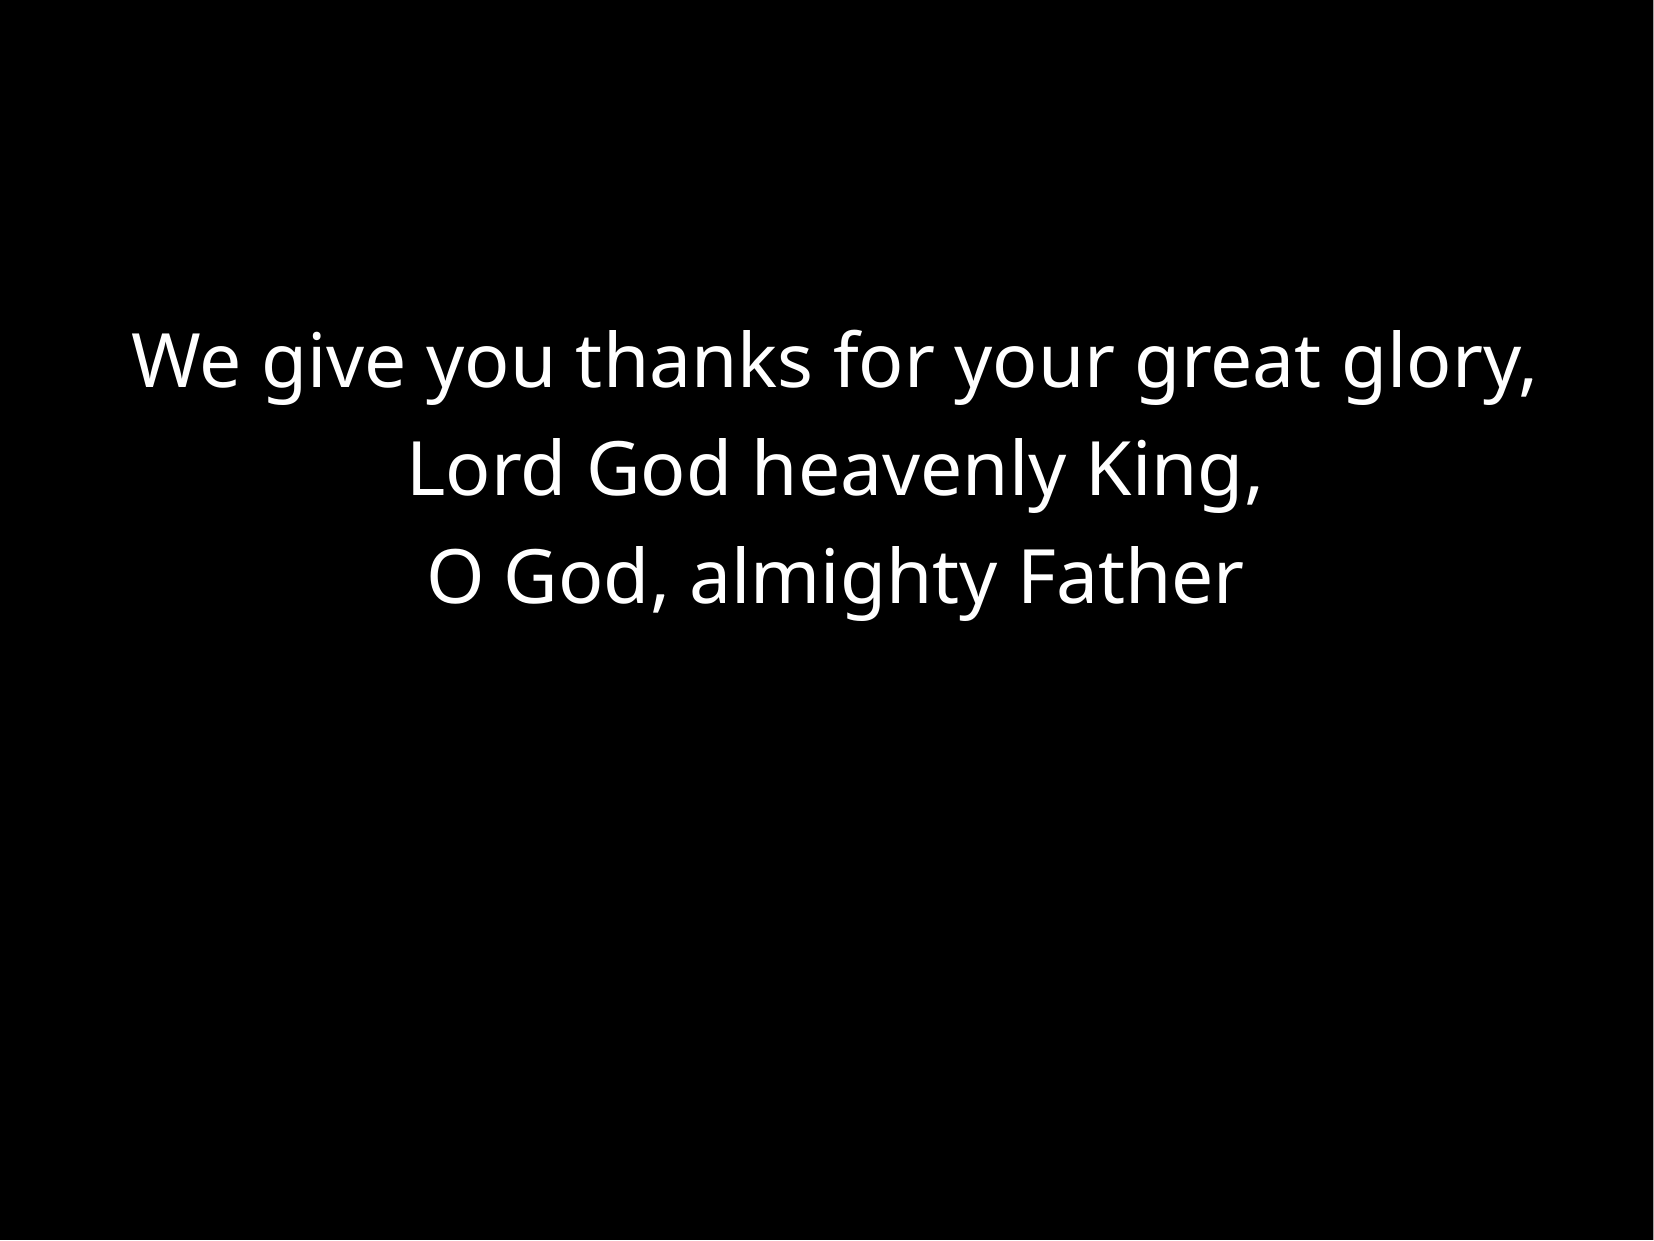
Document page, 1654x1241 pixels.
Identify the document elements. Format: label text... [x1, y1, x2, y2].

list We give you thanks for your great glory, Lord God heavenly King, O God, almighty Father [0, 307, 1654, 1027]
